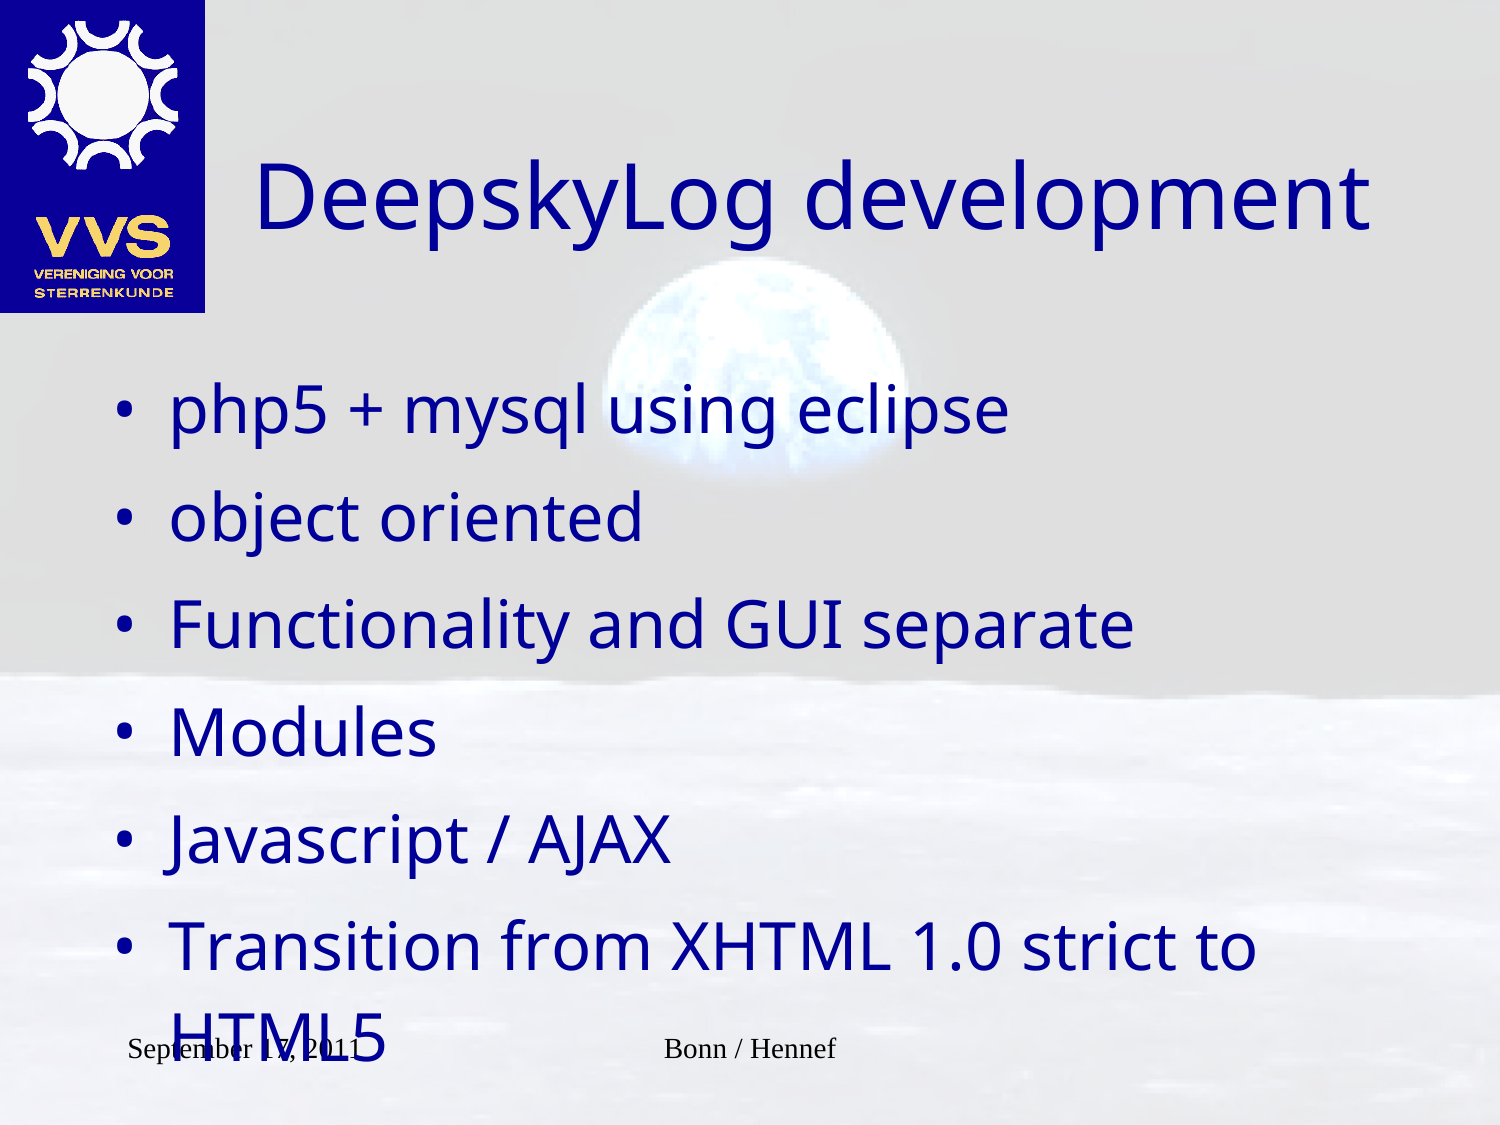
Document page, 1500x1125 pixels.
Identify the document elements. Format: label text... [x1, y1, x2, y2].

list php5 + mysql using eclipse object oriented Functionality and GUI separate Modules Javascript / AJAX Transition from XHTML 1.0 strict to HTML5 [112, 362, 1388, 1105]
title DeepskyLog development [237, 76, 1388, 312]
picture [0, 0, 205, 313]
